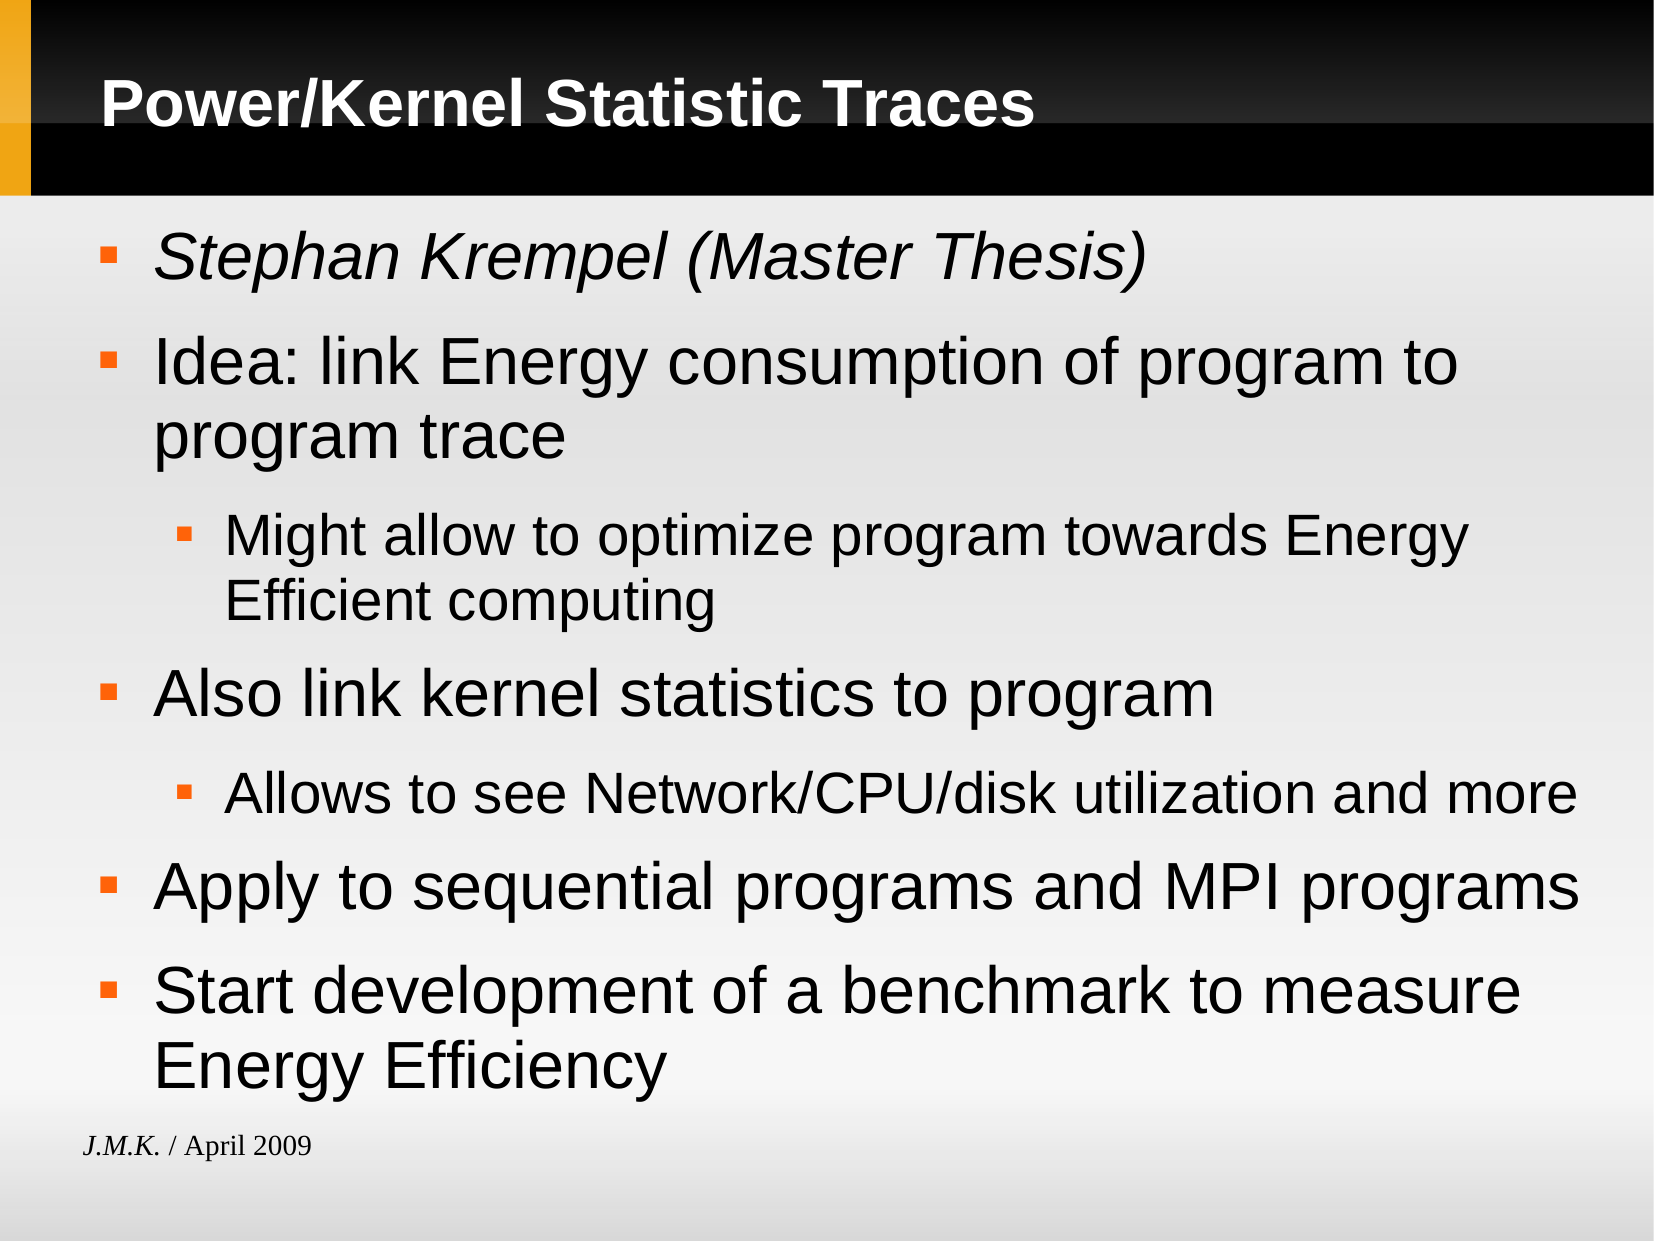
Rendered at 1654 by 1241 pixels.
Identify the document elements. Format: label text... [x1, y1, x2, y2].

title Power/Kernel Statistic Traces [76, 7, 1565, 200]
picture [0, 0, 1654, 1241]
list Stephan Krempel (Master Thesis) Idea: link Energy consumption of program to program trace Might allow to optimize program towards Energy Efficient computing Also link kernel statistics to program Allows to see Network/CPU/disk utilization and more Apply to sequential programs and MPI programs Start development of a benchmark to measure Energy Efficiency [82, 219, 1625, 1104]
